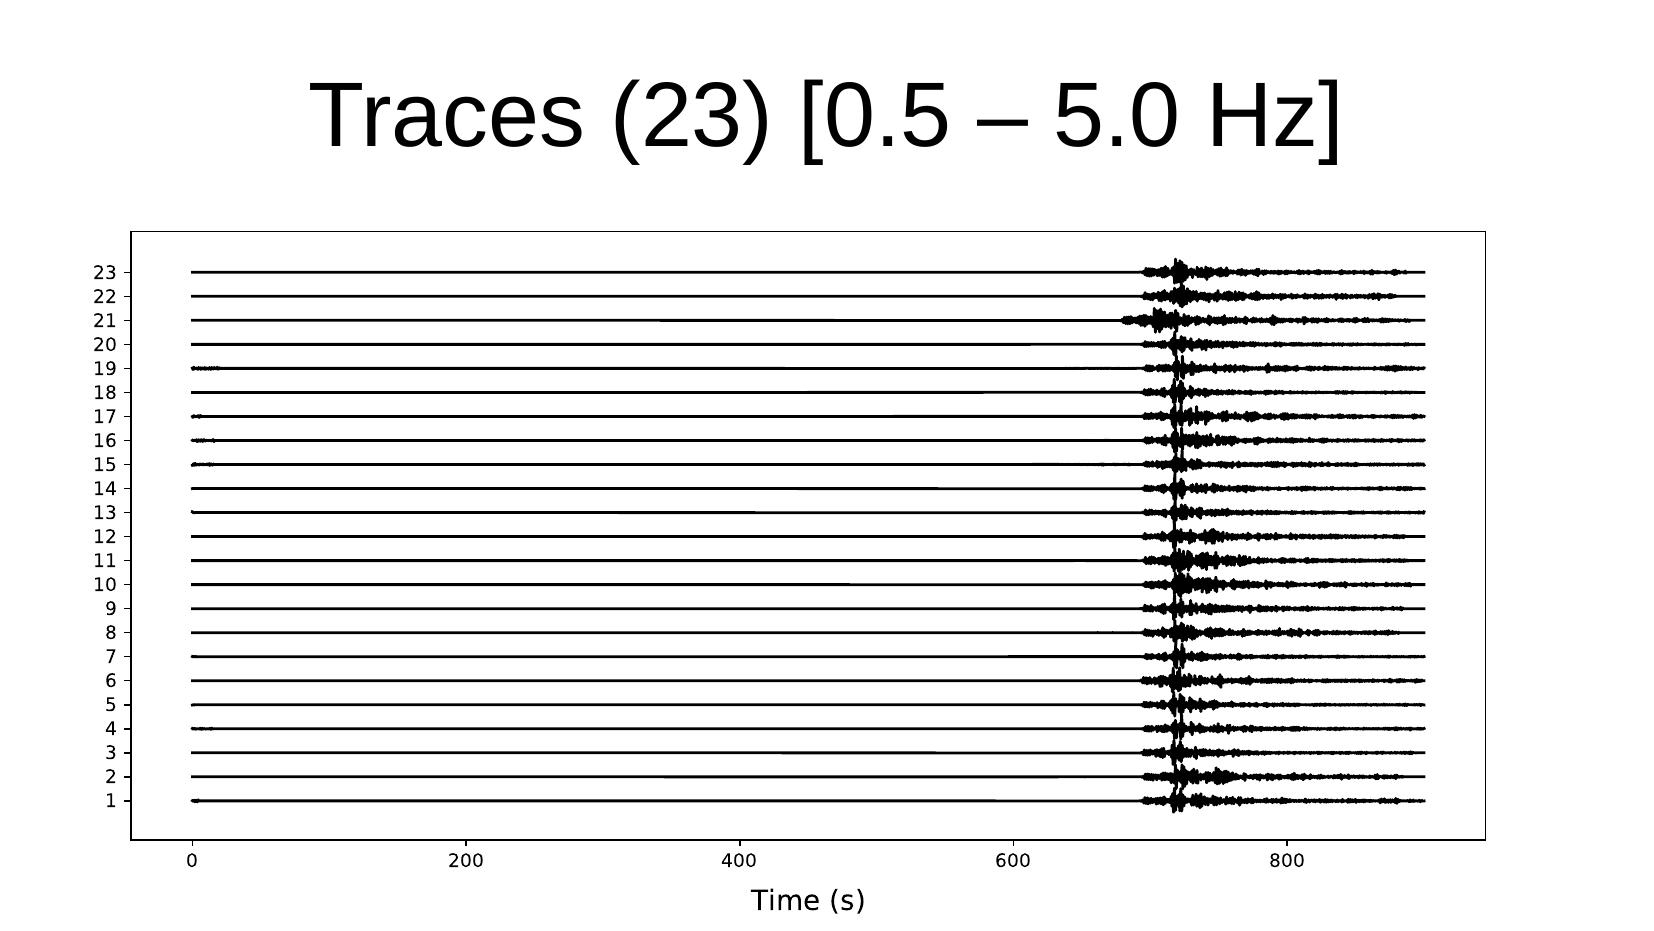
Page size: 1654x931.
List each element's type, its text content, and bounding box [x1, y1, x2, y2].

picture [80, 217, 1501, 931]
title Traces (23) [0.5 – 5.0 Hz] [82, 37, 1571, 193]
